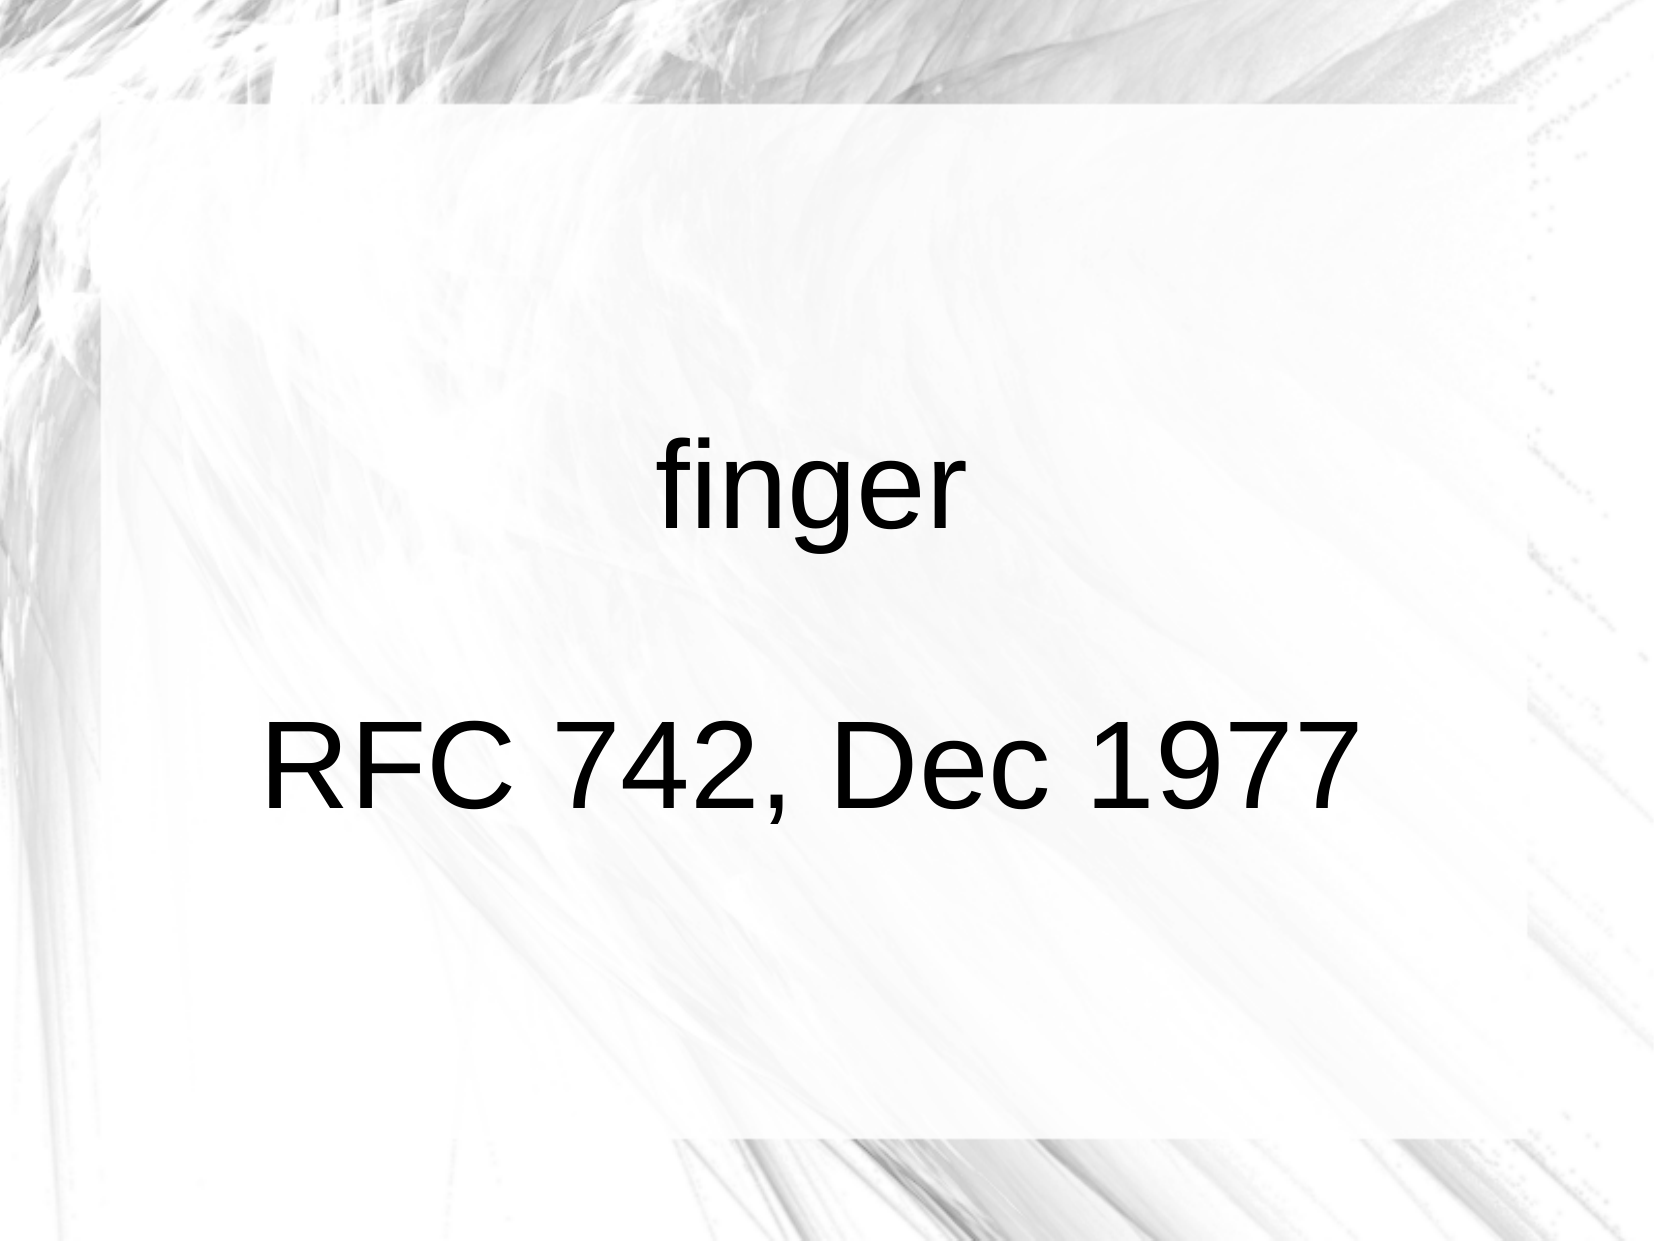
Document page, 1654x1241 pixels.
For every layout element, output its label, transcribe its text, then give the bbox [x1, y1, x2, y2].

picture [0, 0, 1654, 1241]
subtitle finger RFC 742, Dec 1977 [118, 112, 1506, 1139]
